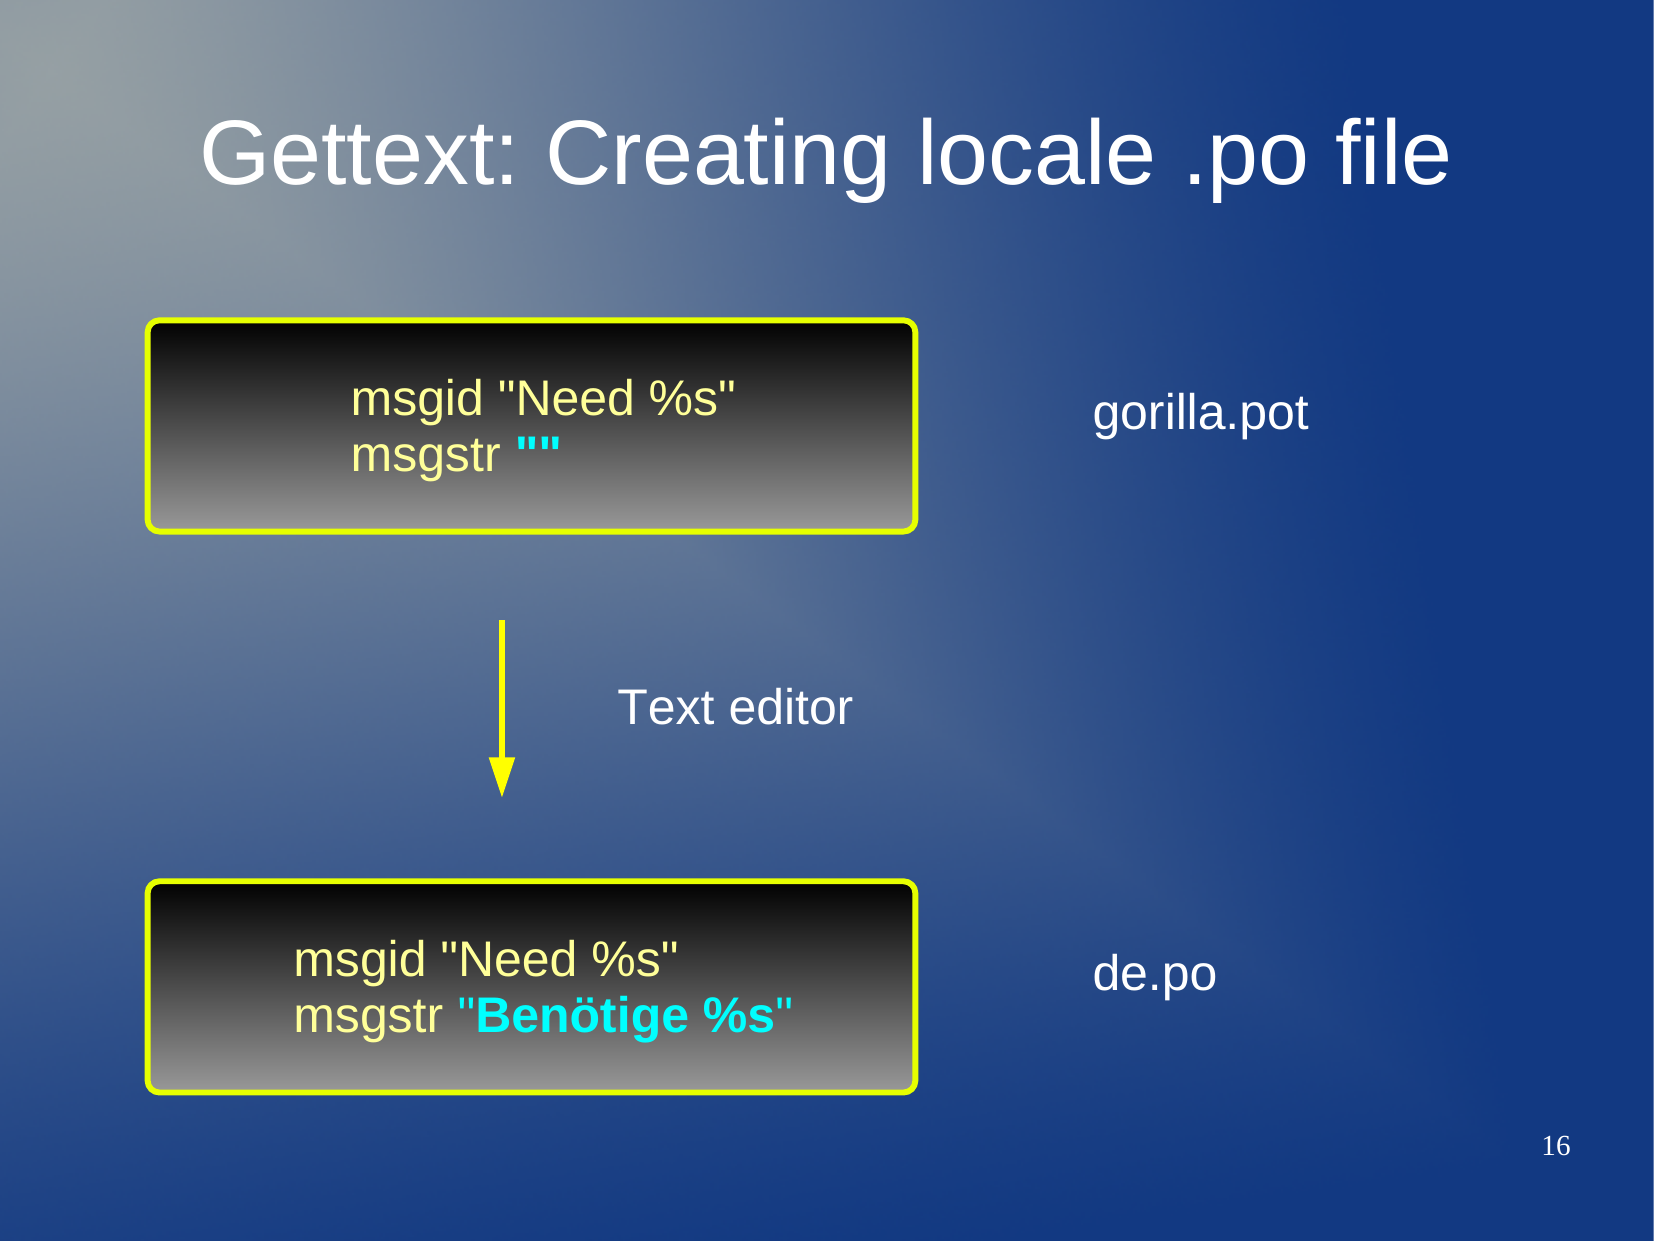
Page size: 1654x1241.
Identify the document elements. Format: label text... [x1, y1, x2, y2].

text_box gorilla.pot [1092, 383, 1477, 440]
picture [0, 0, 1654, 1241]
text_box msgid "Need %s" msgstr "Benötige %s" [147, 881, 916, 1093]
text_box msgid "Need %s" msgstr "" [147, 320, 916, 532]
title Gettext: Creating locale .po file [82, 49, 1571, 257]
text_box de.po [1092, 944, 1241, 1001]
text_box Text editor [617, 679, 913, 736]
